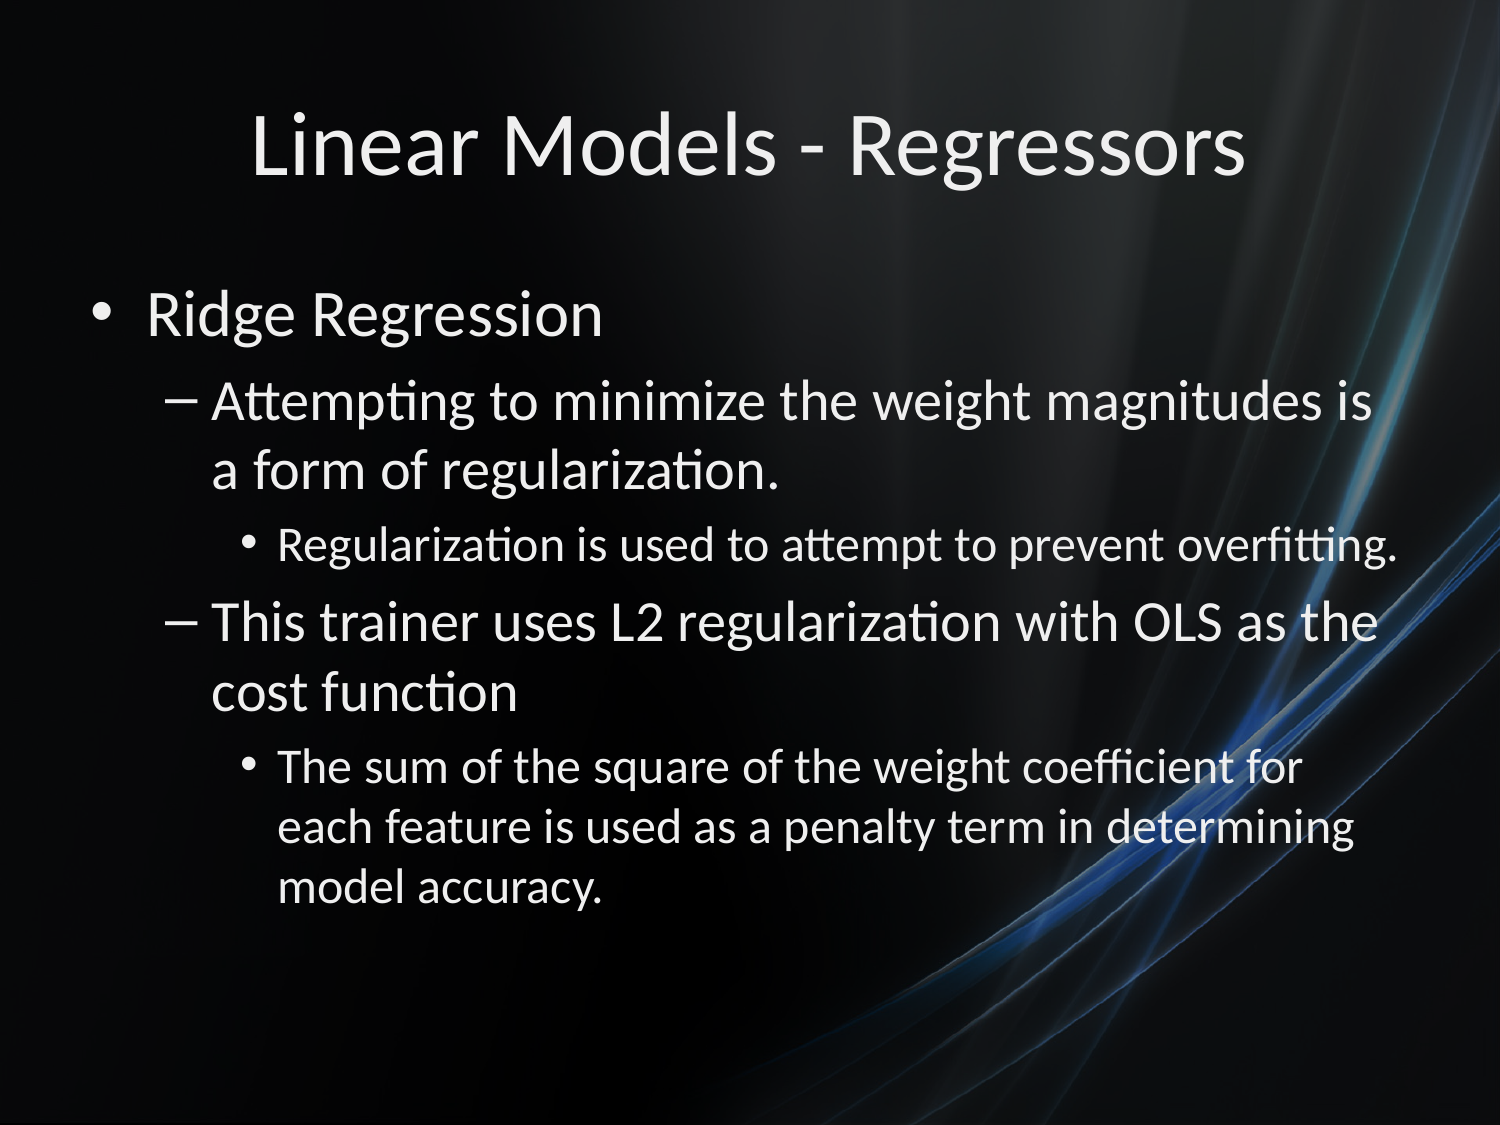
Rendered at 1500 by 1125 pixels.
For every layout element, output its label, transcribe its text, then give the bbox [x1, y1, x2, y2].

title Linear Models - Regressors [75, 45, 1425, 233]
list Ridge Regression Attempting to minimize the weight magnitudes is a form of regularization. Regularization is used to attempt to prevent overfitting. This trainer uses L2 regularization with OLS as the cost function The sum of the square of the weight coefficient for each feature is used as a penalty term in determining model accuracy. [75, 262, 1425, 1005]
picture [0, 0, 1500, 1125]
